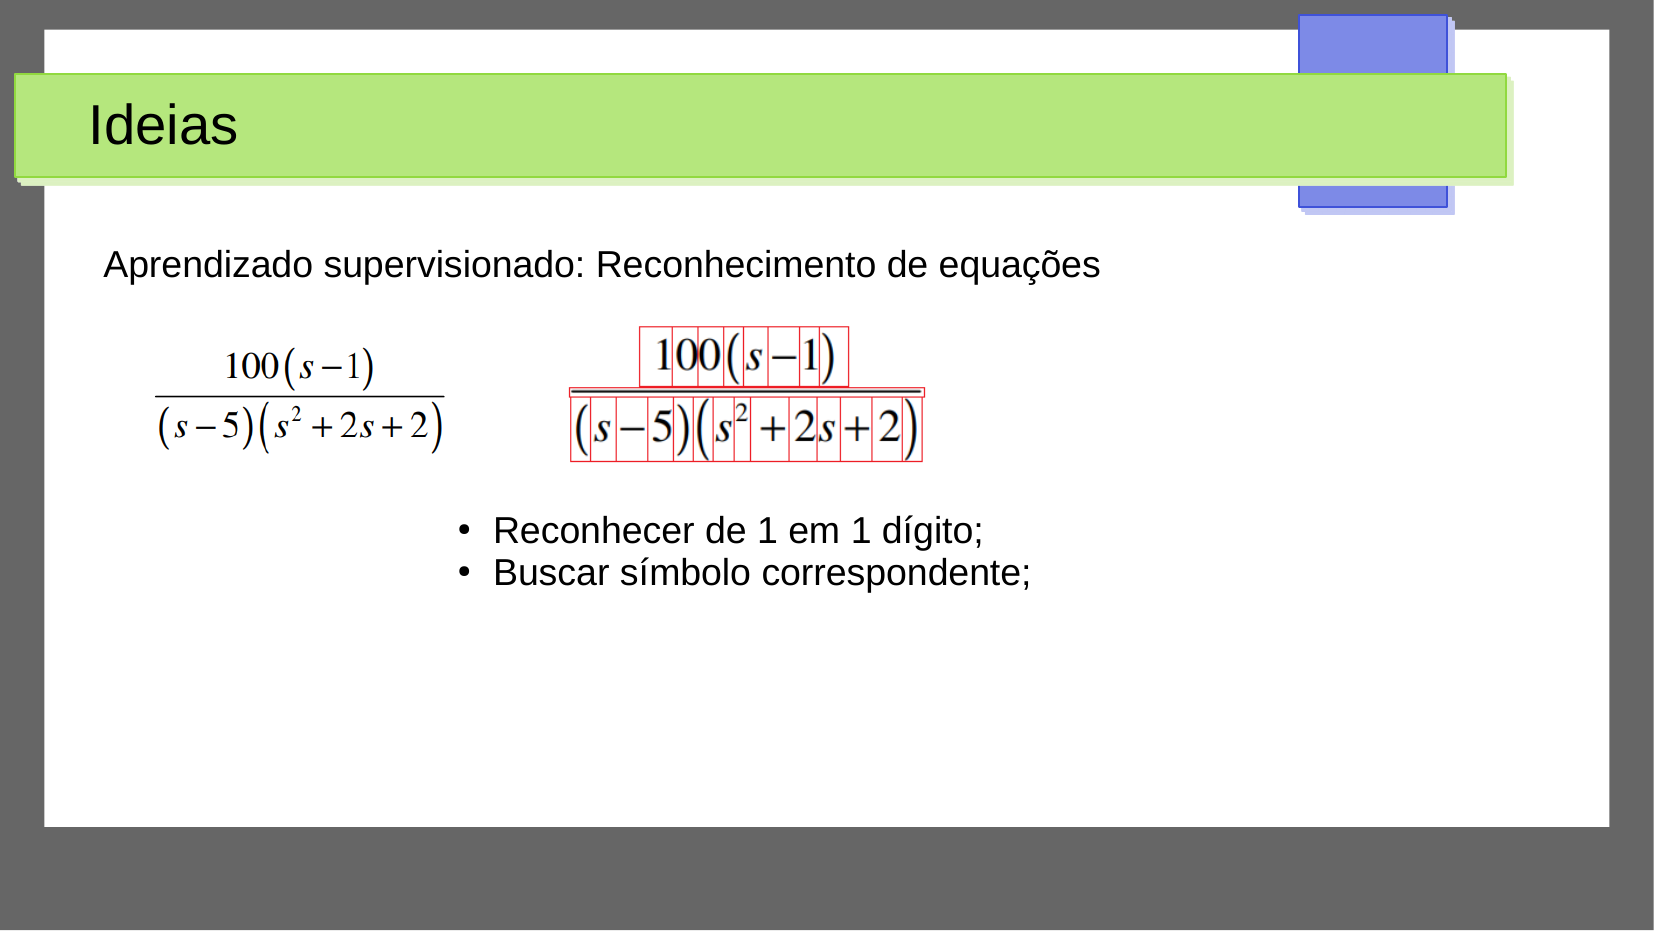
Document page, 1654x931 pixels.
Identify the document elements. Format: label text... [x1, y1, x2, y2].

picture [118, 323, 473, 473]
title Ideias [88, 73, 1506, 178]
text_box Reconhecer de 1 em 1 dígito; Buscar símbolo correspondente; [442, 501, 1063, 601]
picture [527, 304, 945, 501]
text_box Aprendizado supervisionado: Reconhecimento de equações [88, 236, 1241, 294]
